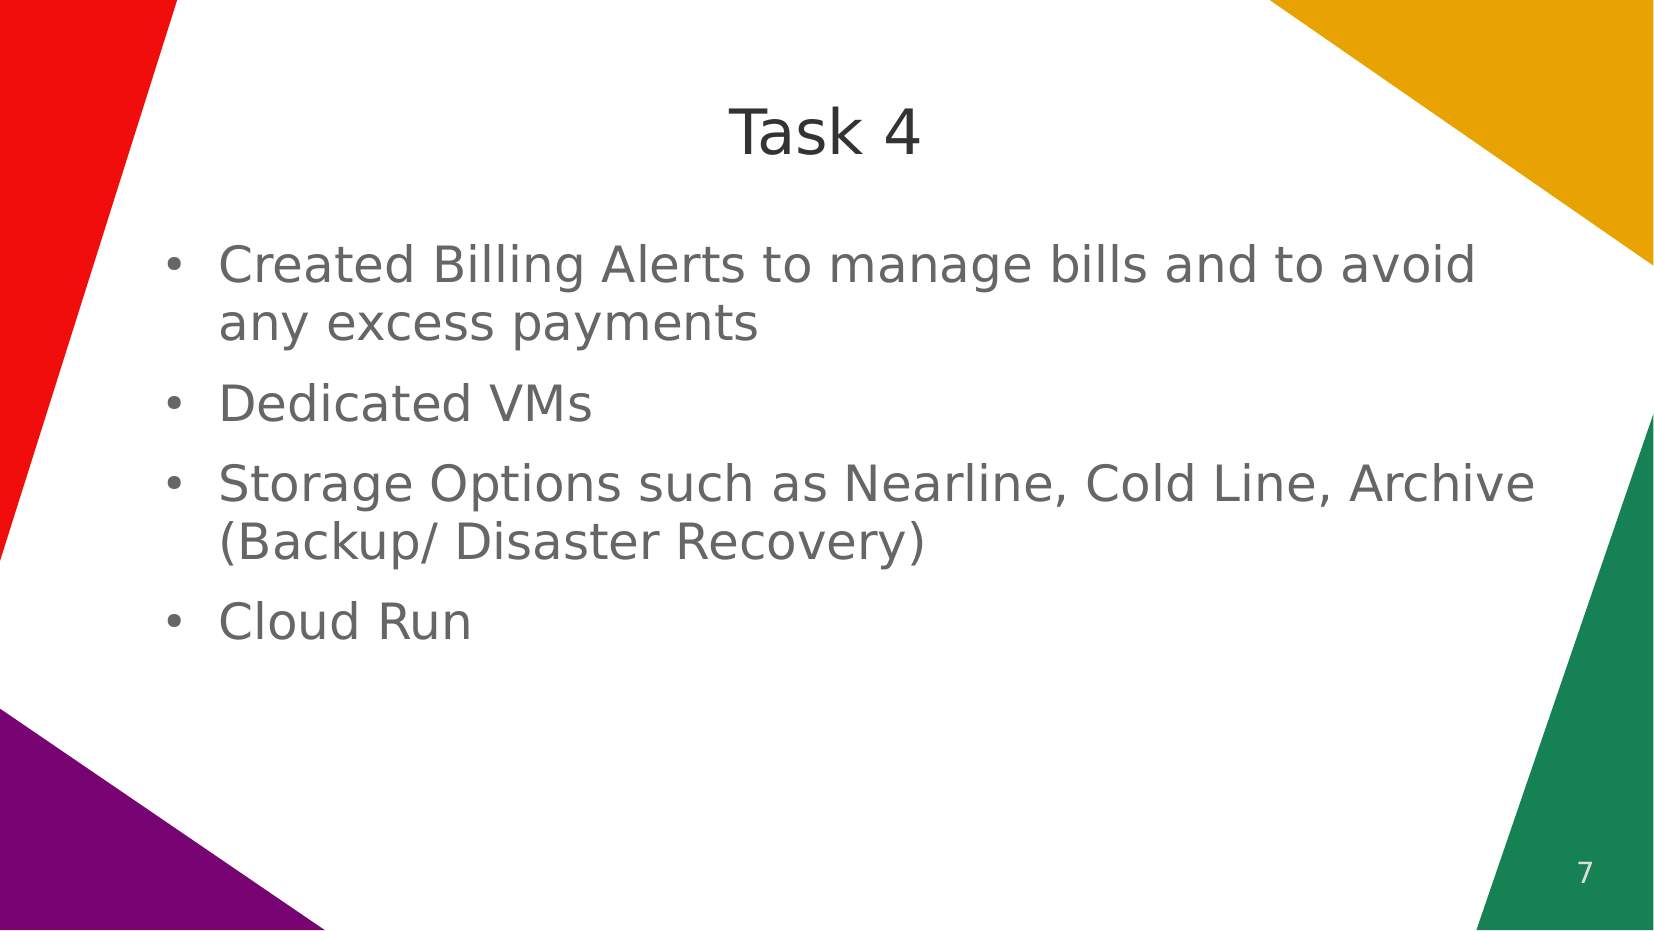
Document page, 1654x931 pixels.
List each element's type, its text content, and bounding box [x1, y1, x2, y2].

title Task 4 [118, 59, 1536, 207]
list Created Billing Alerts to manage bills and to avoid any excess payments Dedicated VMs Storage Options such as Nearline, Cold Line, Archive (Backup/ Disaster Recovery) Cloud Run [147, 236, 1565, 827]
